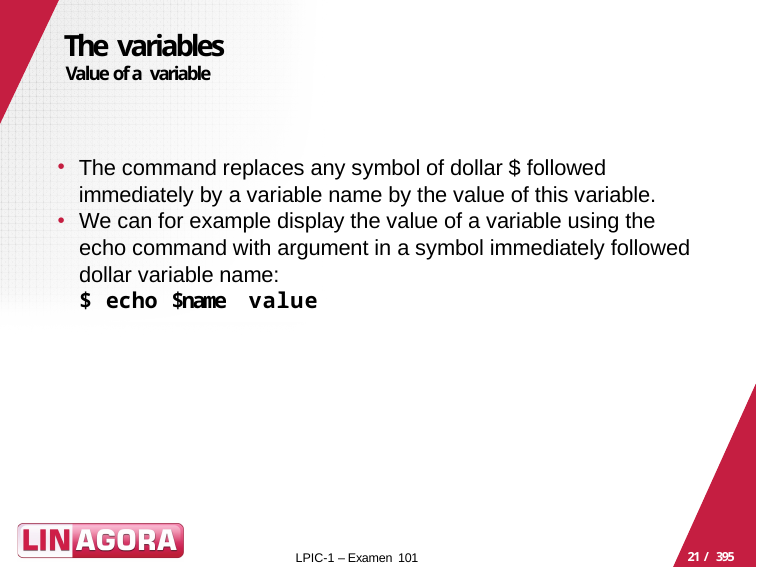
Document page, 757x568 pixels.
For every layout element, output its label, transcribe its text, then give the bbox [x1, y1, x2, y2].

text_box [17, 520, 184, 562]
text_box <number> / 395 [683, 549, 747, 568]
text_box The command replaces any symbol of dollar $ followed immediately by a variable name by the value of this variable. We can for example display the value of a variable using the echo command with argument in a symbol immediately followed dollar variable name: $ echo $name value [55, 153, 697, 383]
picture [0, 0, 352, 352]
text_box LPIC-1 – Examen 101 [293, 549, 420, 568]
text_box The variables Value of a variable [63, 26, 697, 122]
